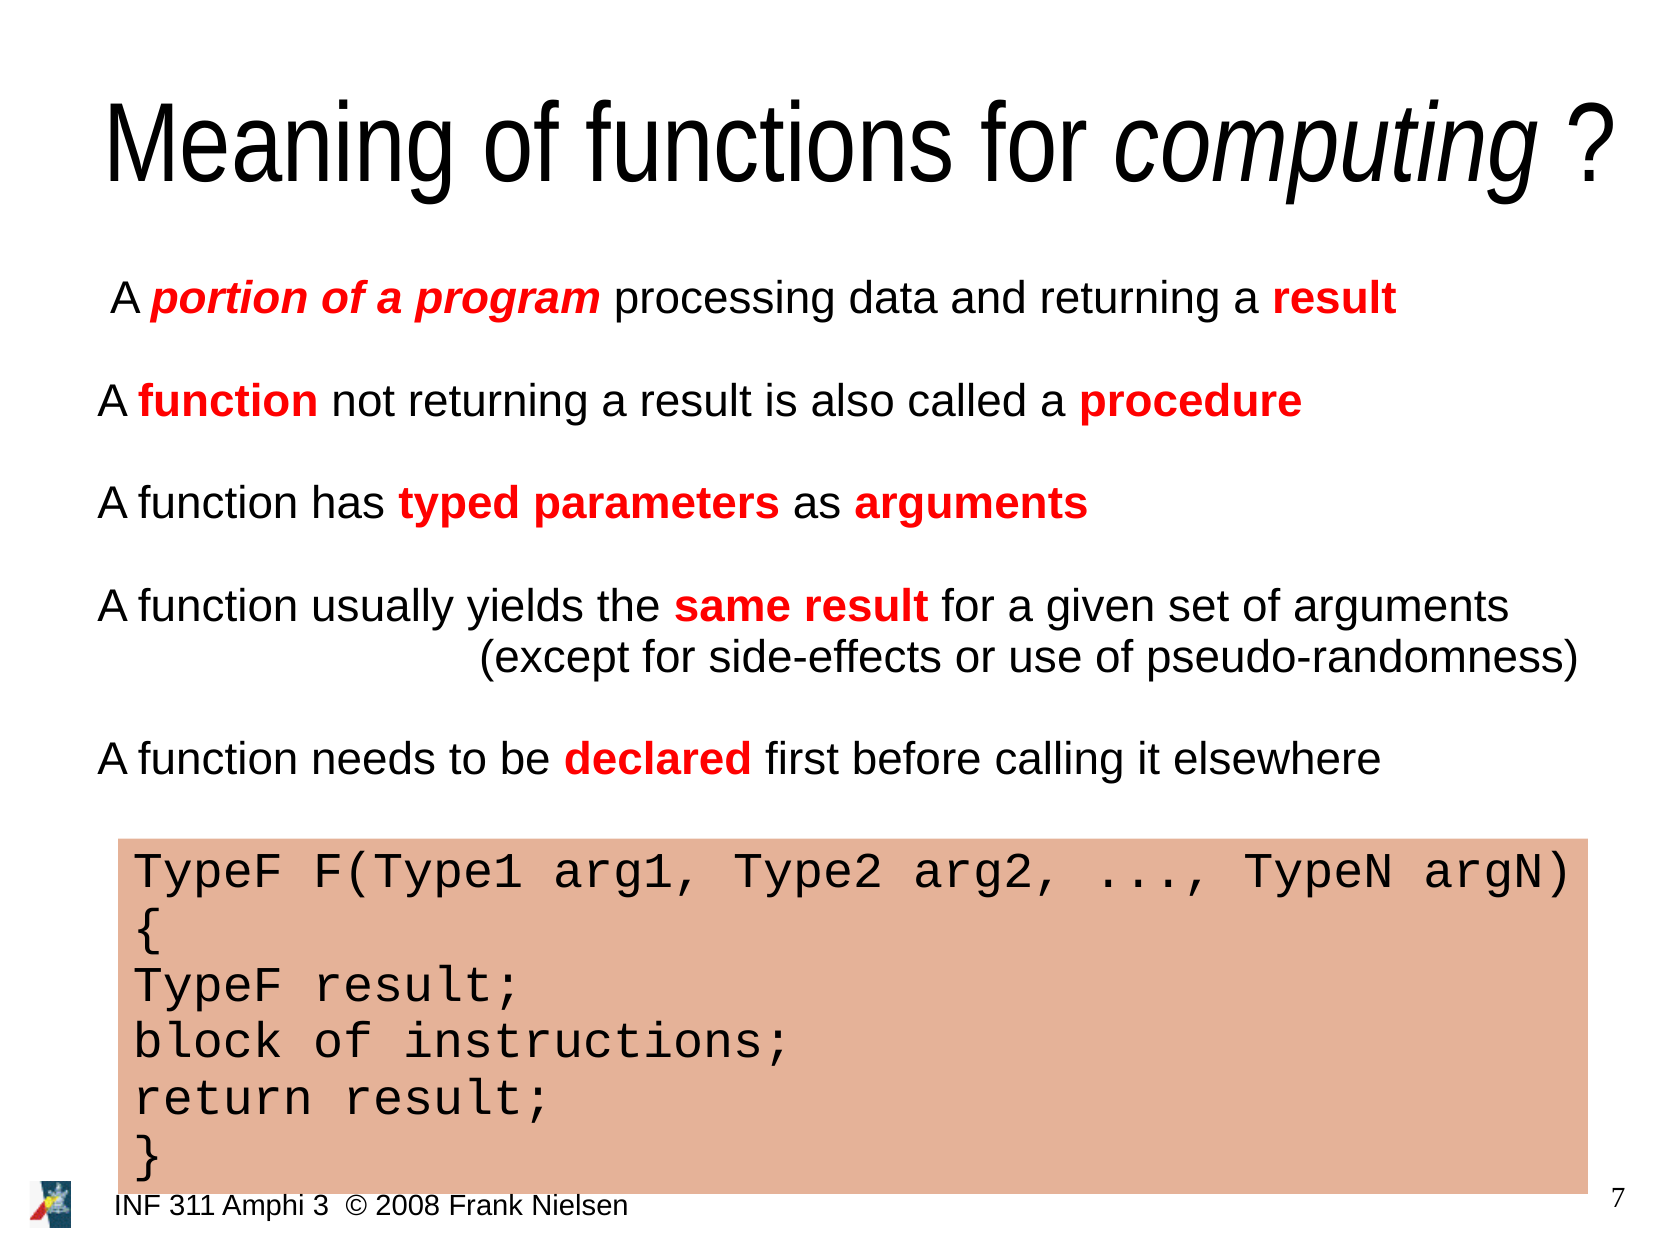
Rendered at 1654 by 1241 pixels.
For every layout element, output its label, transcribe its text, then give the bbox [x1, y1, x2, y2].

picture [29, 1181, 71, 1228]
text_box TypeF F(Type1 arg1, Type2 arg2, ..., TypeN argN) { TypeF result; block of instructions; return result; } [118, 838, 1588, 1176]
text_box Meaning of functions for computing ? [88, 69, 1632, 212]
text_box A portion of a program processing data and returning a result A function not returning a result is also called a procedure A function has typed parameters as arguments A function usually yields the same result for a given set of arguments (except for side-effects or use of pseudo-randomness) A function needs to be declared first before calling it elsewhere [82, 264, 1595, 798]
